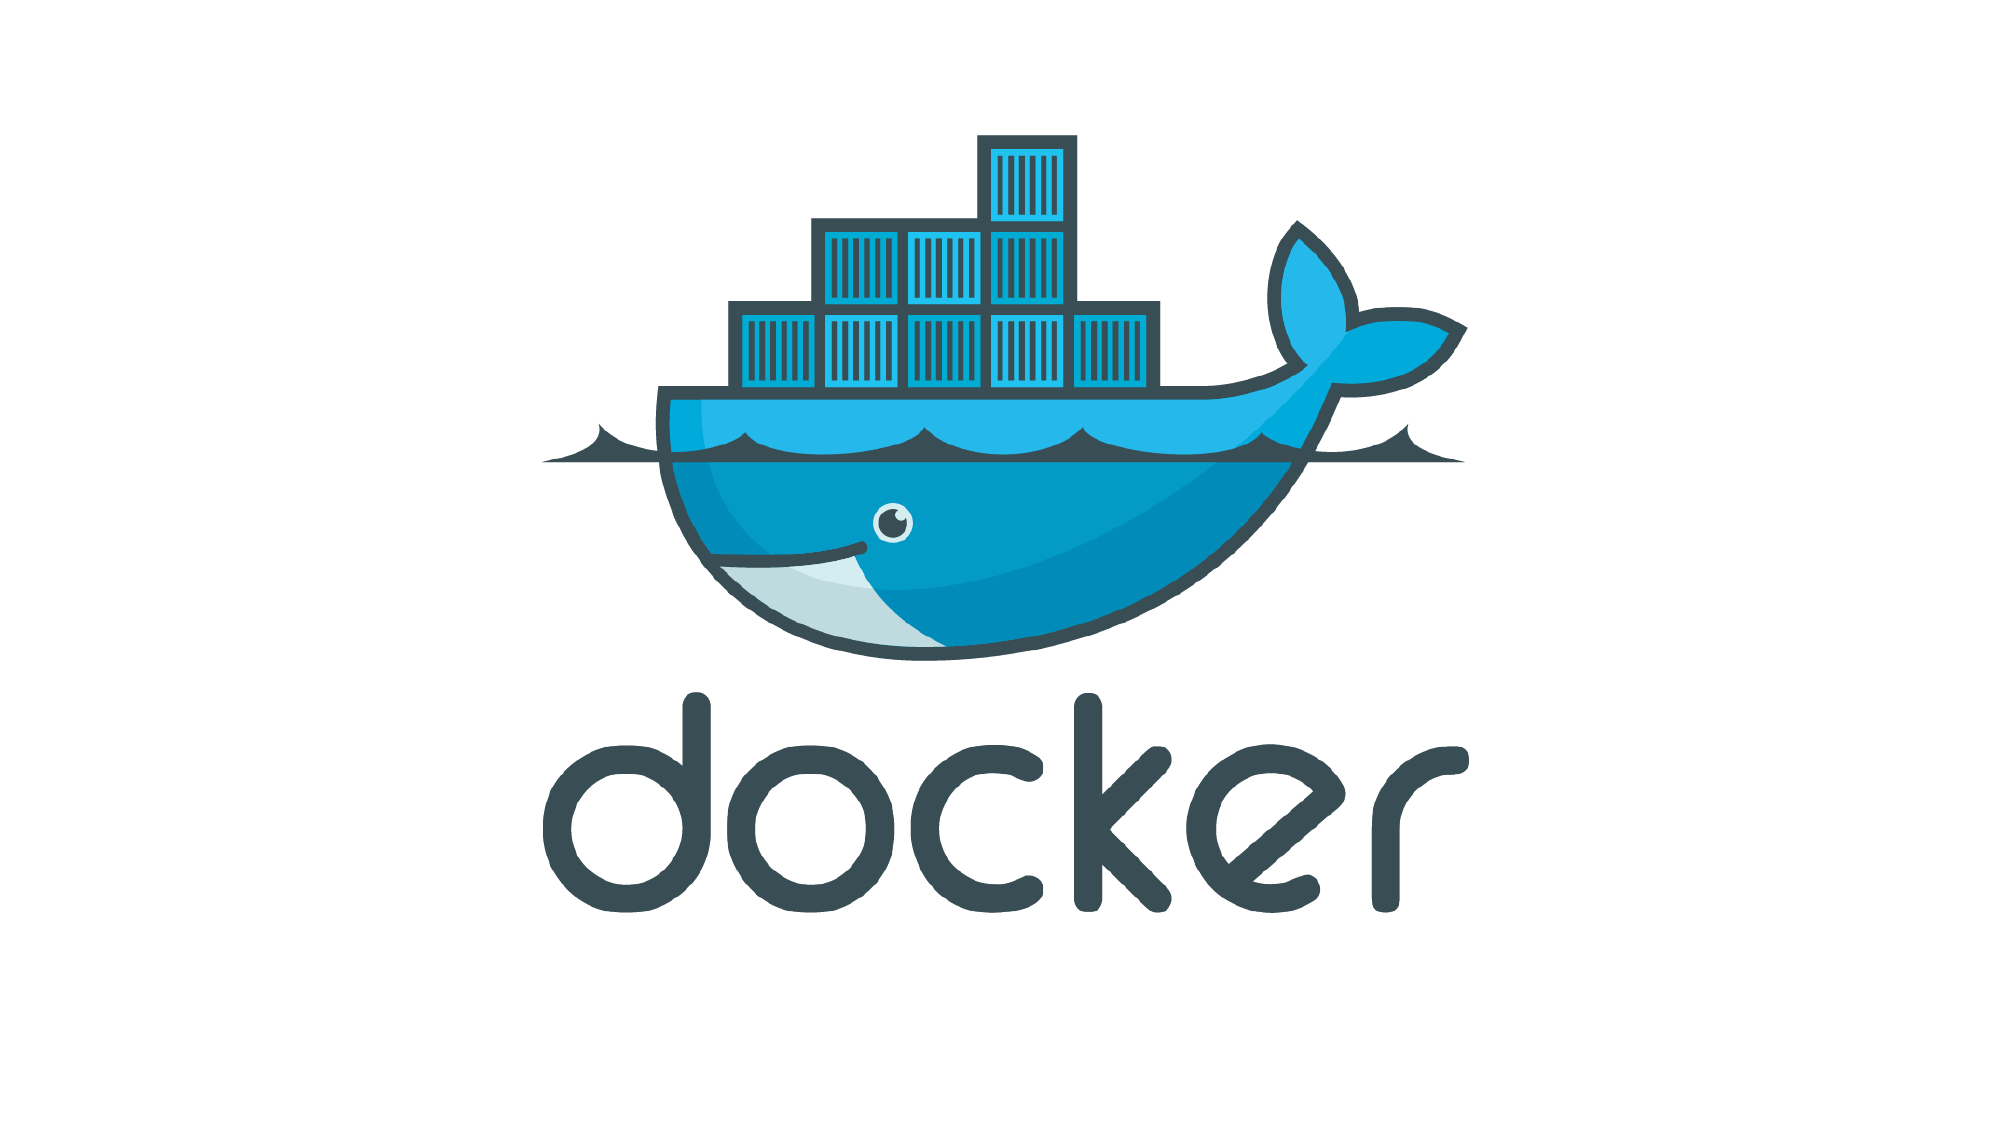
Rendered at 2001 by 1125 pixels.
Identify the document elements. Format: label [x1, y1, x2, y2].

picture [371, 0, 1633, 1090]
